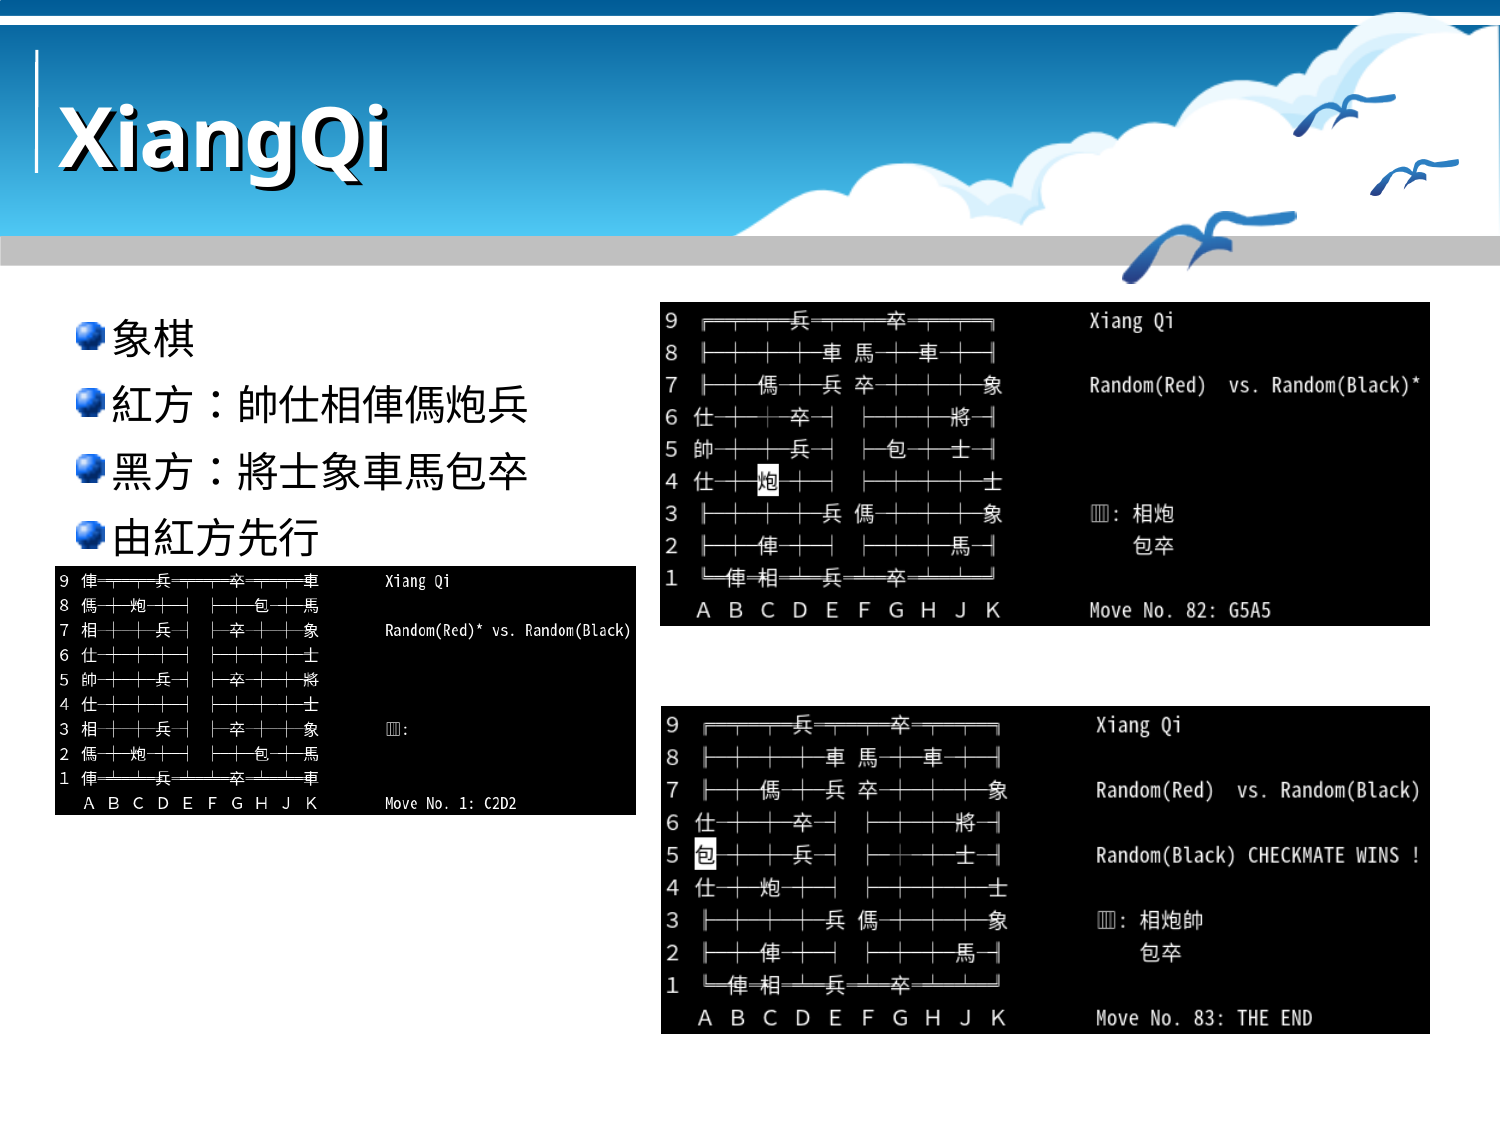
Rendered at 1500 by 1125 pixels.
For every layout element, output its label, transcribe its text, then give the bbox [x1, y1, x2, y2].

picture [730, 12, 1500, 284]
text_box 象棋 紅方：帥仕相俥傌炮兵 黑方：將士象車馬包卒 由紅方先行 [61, 298, 547, 547]
title XiangQi [59, 86, 1465, 186]
picture [55, 566, 636, 815]
picture [660, 302, 1430, 626]
picture [661, 706, 1430, 1034]
